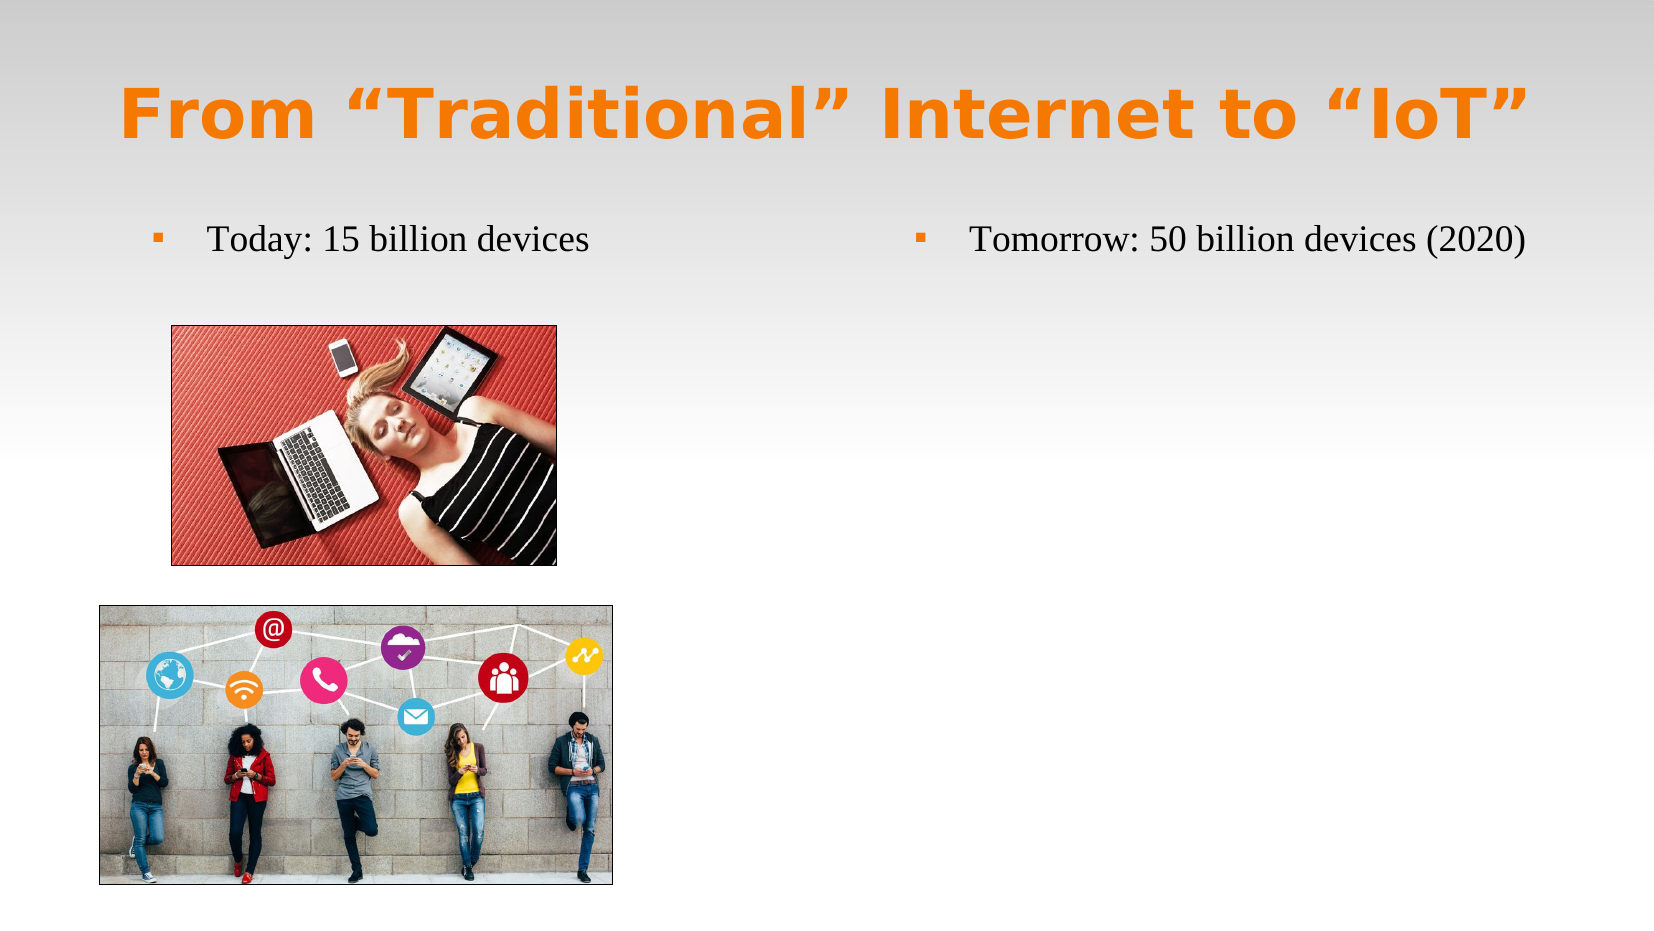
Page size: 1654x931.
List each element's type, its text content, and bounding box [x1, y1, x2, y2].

list Tomorrow: 50 billion devices (2020) [845, 217, 1572, 832]
title From “Traditional” Internet to “IoT” [82, 37, 1571, 193]
picture [99, 605, 613, 885]
picture [171, 325, 557, 566]
list Today: 15 billion devices [82, 217, 809, 832]
